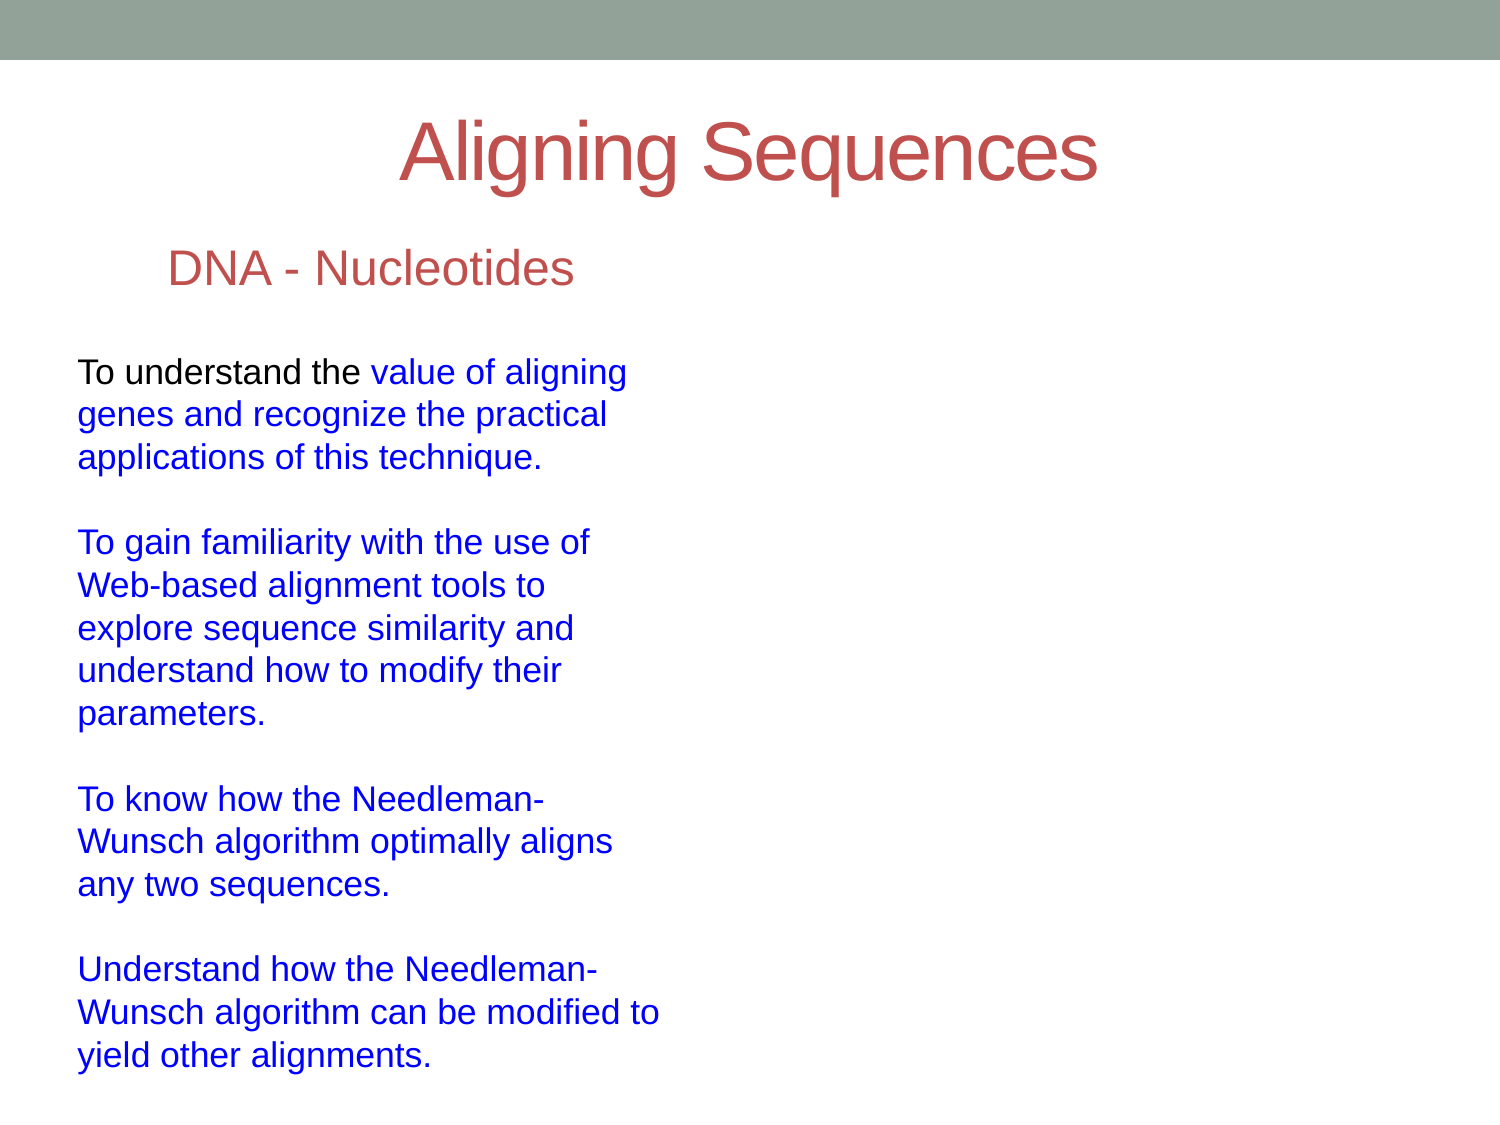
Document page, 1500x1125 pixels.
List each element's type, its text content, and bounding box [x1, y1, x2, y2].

text_box Aligning Sequences [75, 66, 1426, 229]
text_box DNA - Nucleotides [75, 212, 667, 318]
list To understand the value of aligning genes and recognize the practical applications of this technique. To gain familiarity with the use of Web-based alignment tools to explore sequence similarity and understand how to modify their parameters. To know how the Needleman-Wunsch algorithm optimally aligns any two sequences. Understand how the Needleman-Wunsch algorithm can be modified to yield other alignments. [77, 348, 669, 1076]
